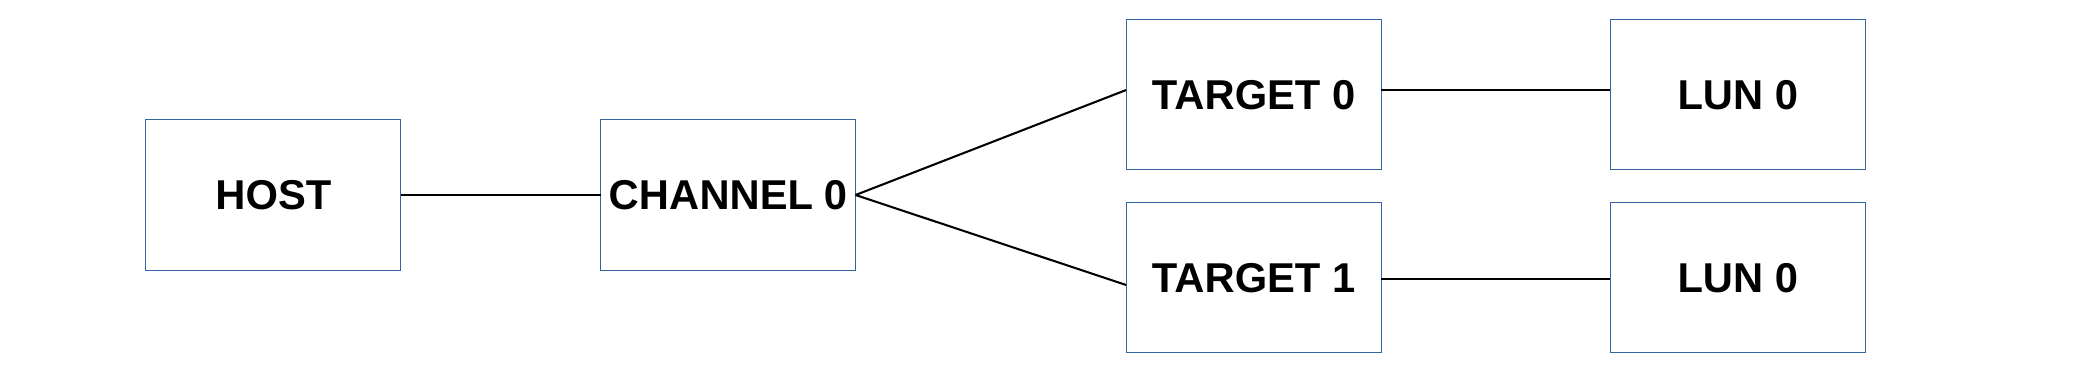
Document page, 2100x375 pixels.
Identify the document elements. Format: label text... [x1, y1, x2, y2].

text_box TARGET 1 [1126, 202, 1382, 353]
text_box LUN 0 [1610, 19, 1866, 170]
text_box CHANNEL 0 [600, 119, 856, 271]
text_box HOST [145, 119, 401, 271]
text_box LUN 0 [1610, 202, 1866, 353]
text_box TARGET 0 [1126, 19, 1382, 170]
